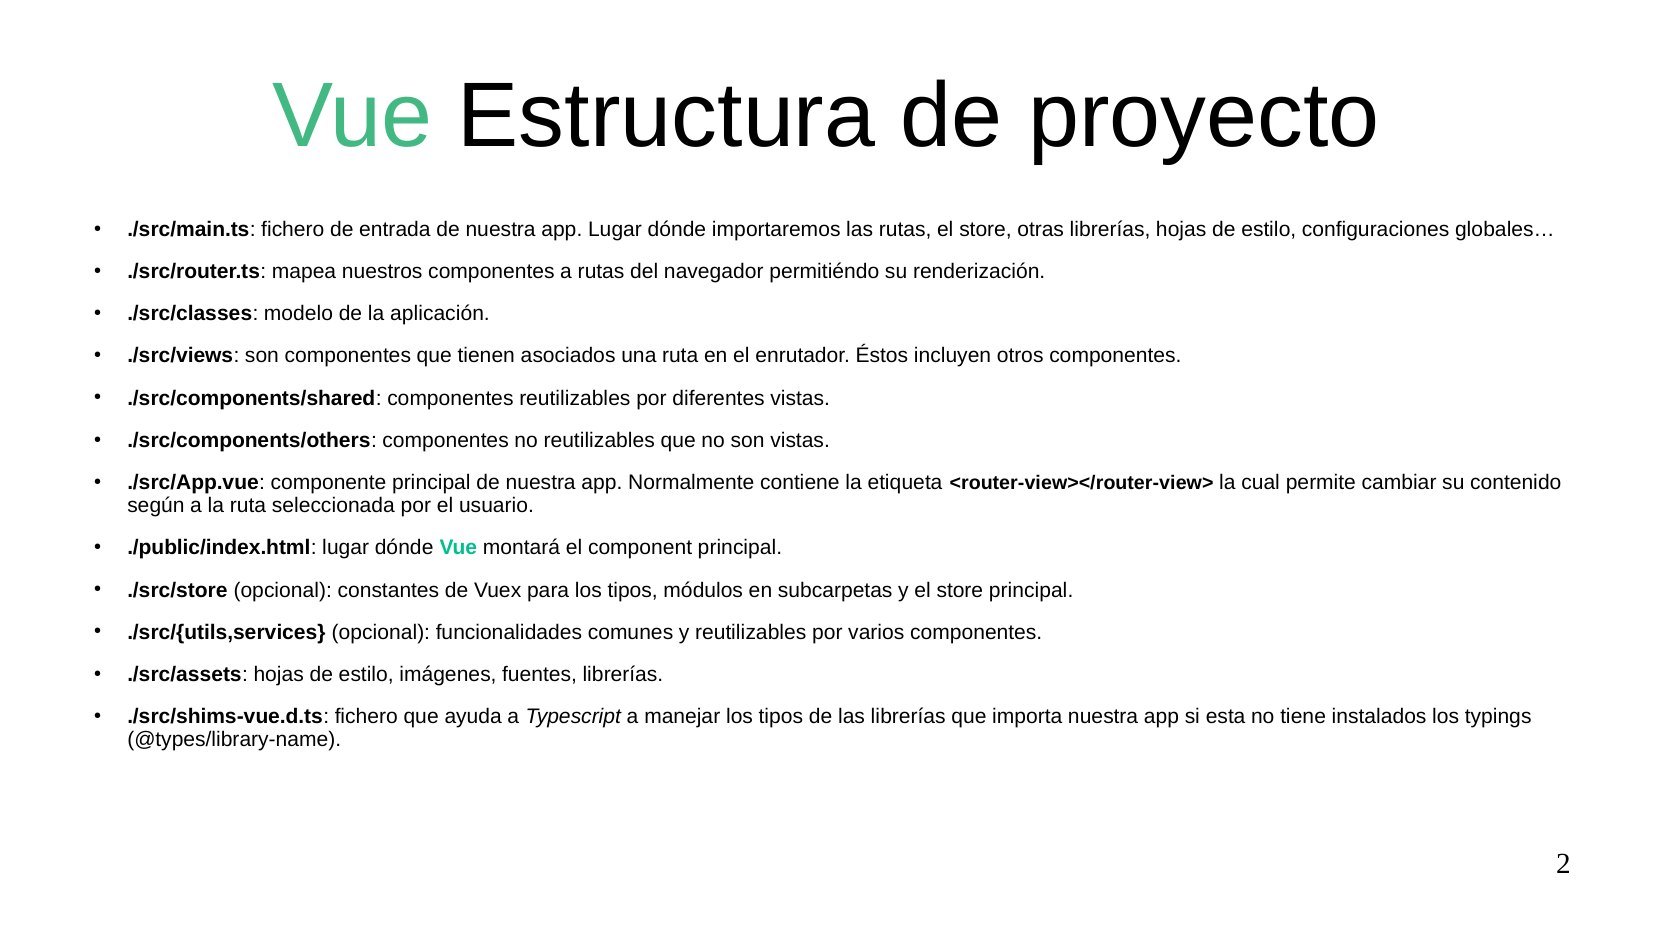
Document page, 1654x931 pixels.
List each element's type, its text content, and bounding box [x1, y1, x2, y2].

title Vue Estructura de proyecto [82, 37, 1571, 193]
list ./src/main.ts: fichero de entrada de nuestra app. Lugar dónde importaremos las rutas, el store, otras librerías, hojas de estilo, configuraciones globales… ./src/router.ts: mapea nuestros componentes a rutas del navegador permitiéndo su renderización. ./src/classes: modelo de la aplicación. ./src/views: son componentes que tienen asociados una ruta en el enrutador. Éstos incluyen otros componentes. ./src/components/shared: componentes reutilizables por diferentes vistas. ./src/components/others: componentes no reutilizables que no son vistas. ./src/App.vue: componente principal de nuestra app. Normalmente contiene la etiqueta <router-view></router-view> la cual permite cambiar su contenido según a la ruta seleccionada por el usuario. ./public/index.html: lugar dónde Vue montará el component principal. ./src/store (opcional): constantes de Vuex para los tipos, módulos en subcarpetas y el store principal. ./src/{utils,services} (opcional): funcionalidades comunes y reutilizables por varios componentes. ./src/assets: hojas de estilo, imágenes, fuentes, librerías. ./src/shims-vue.d.ts: fichero que ayuda a Typescript a manejar los tipos de las librerías que importa nuestra app si esta no tiene instalados los typings (@types/library-name). [82, 217, 1571, 758]
